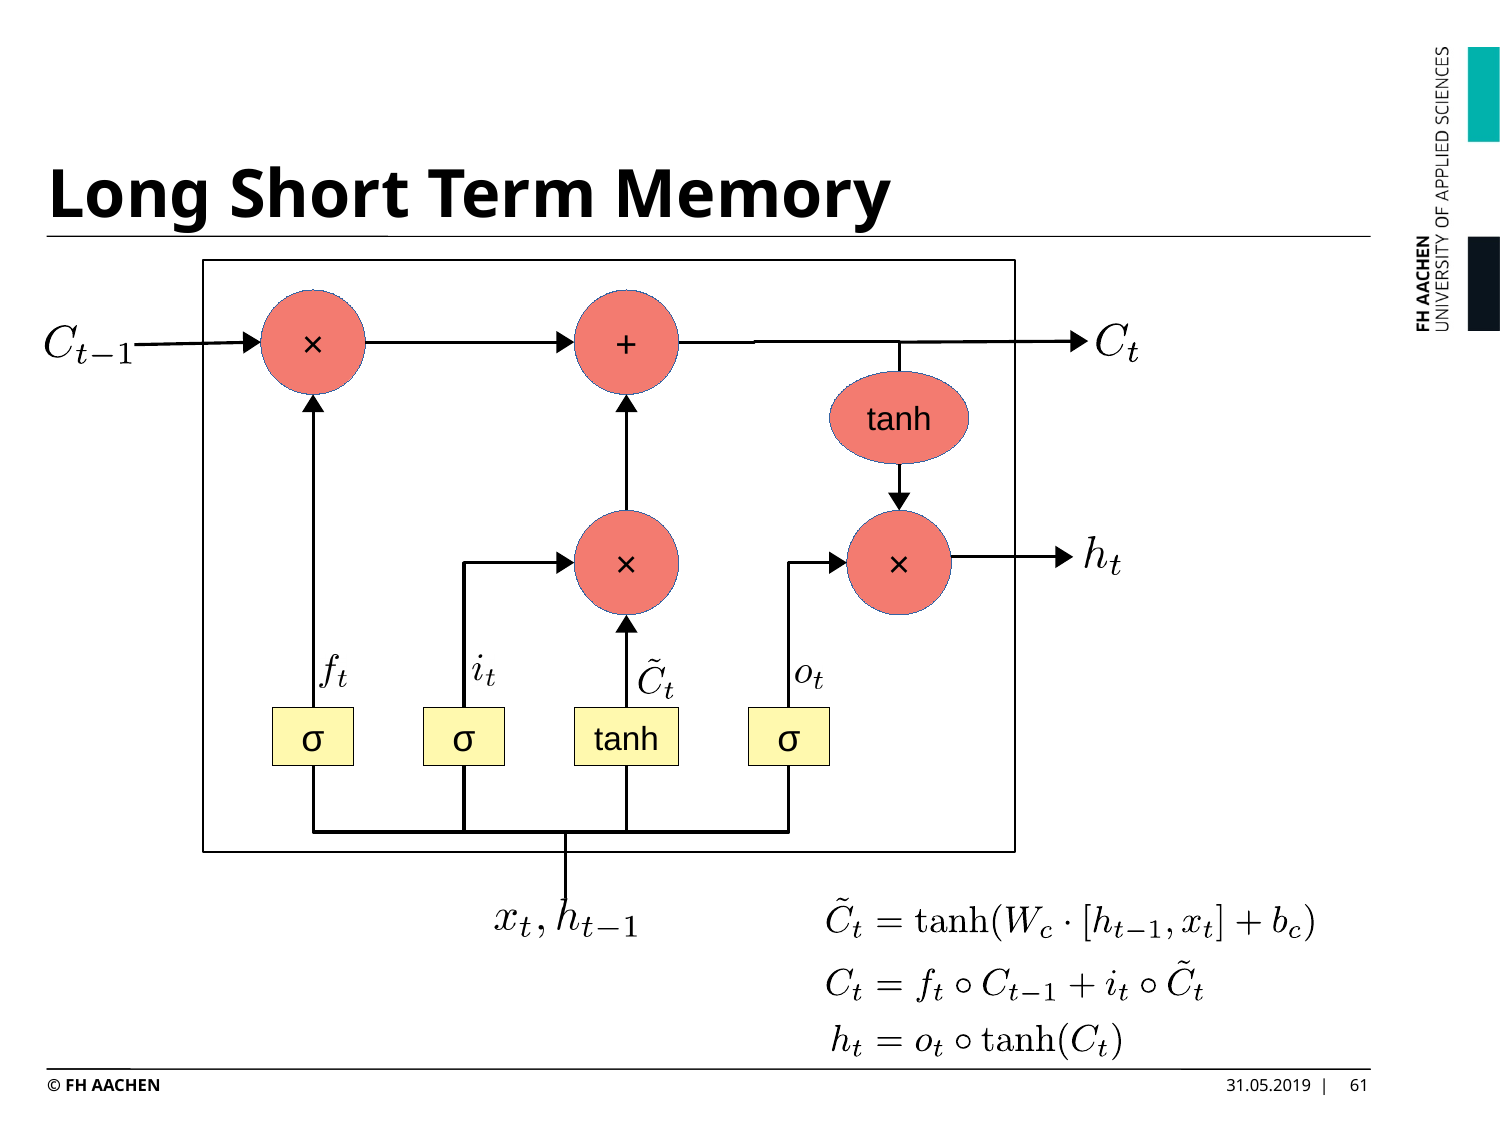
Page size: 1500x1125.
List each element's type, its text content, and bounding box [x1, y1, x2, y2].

picture [1404, 47, 1500, 331]
text_box × [846, 510, 952, 615]
picture [1084, 536, 1121, 575]
text_box + [574, 289, 679, 395]
text_box [42, 325, 135, 368]
title Long Short Term Memory [47, 142, 1371, 231]
text_box × [574, 510, 679, 615]
text_box σ [272, 707, 354, 766]
text_box tanh [574, 707, 679, 766]
text_box [1094, 323, 1140, 363]
text_box × [260, 289, 366, 395]
picture [472, 654, 495, 686]
text_box tanh [829, 371, 969, 465]
picture [795, 665, 823, 689]
text_box [824, 897, 1318, 1061]
picture [494, 898, 637, 938]
picture [319, 654, 347, 688]
text_box [636, 658, 675, 699]
text_box σ [423, 707, 505, 766]
text_box σ [748, 707, 830, 766]
